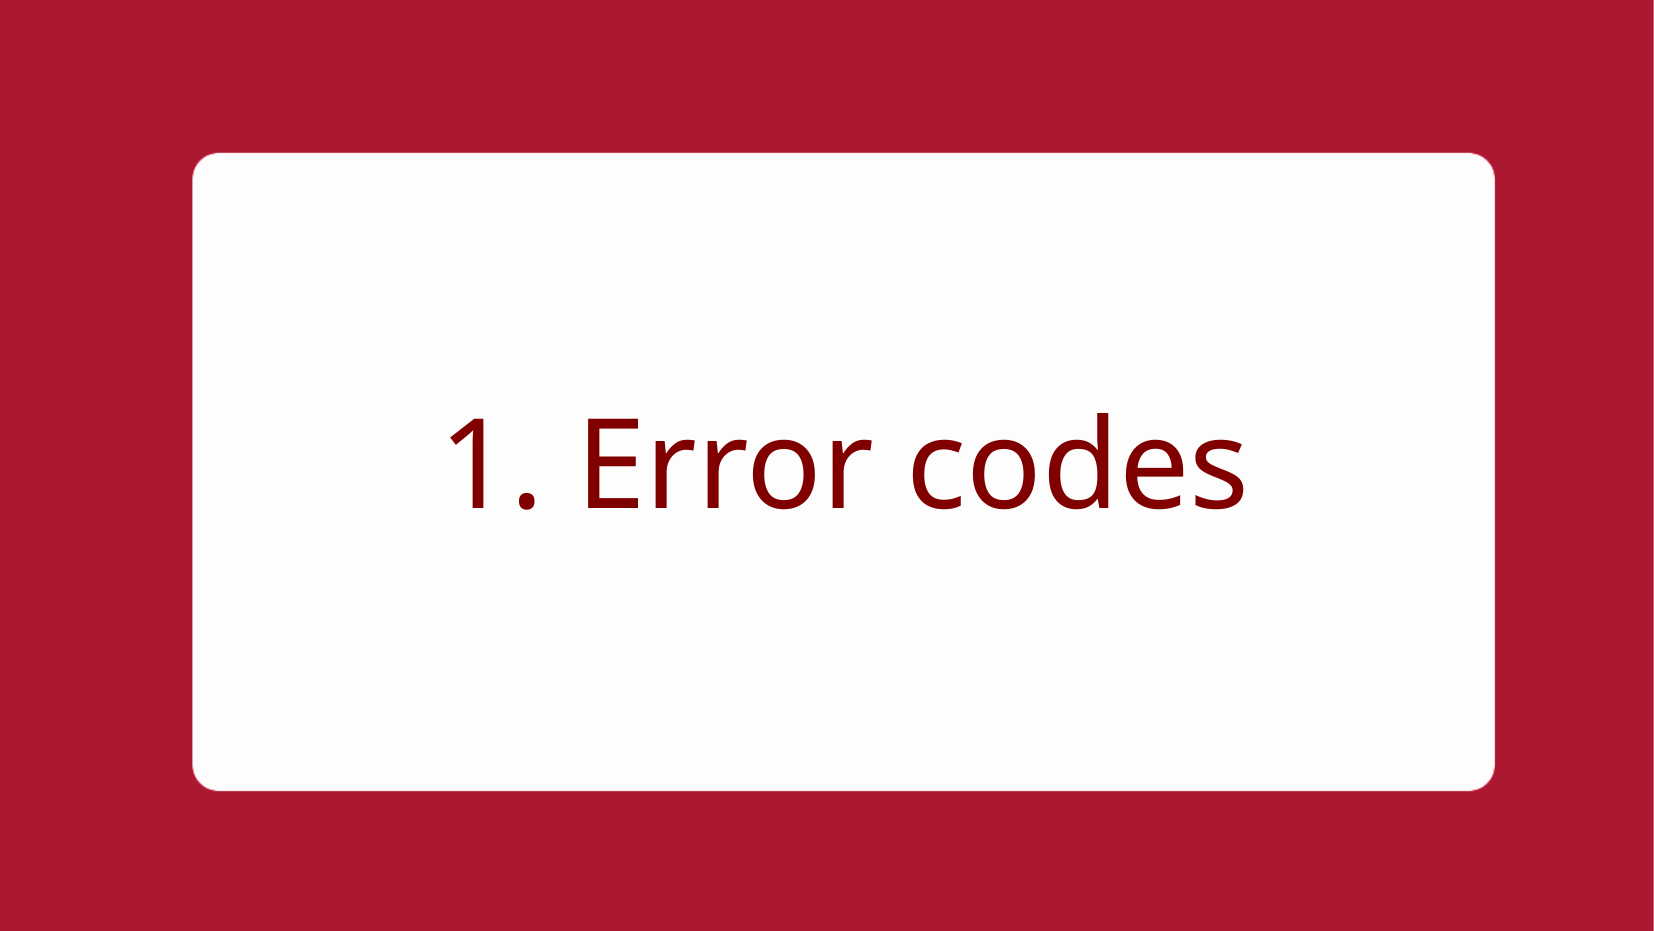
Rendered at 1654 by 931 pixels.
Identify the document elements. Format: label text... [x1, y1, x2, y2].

picture [0, 0, 1654, 931]
title 1. Error codes [201, 380, 1488, 540]
